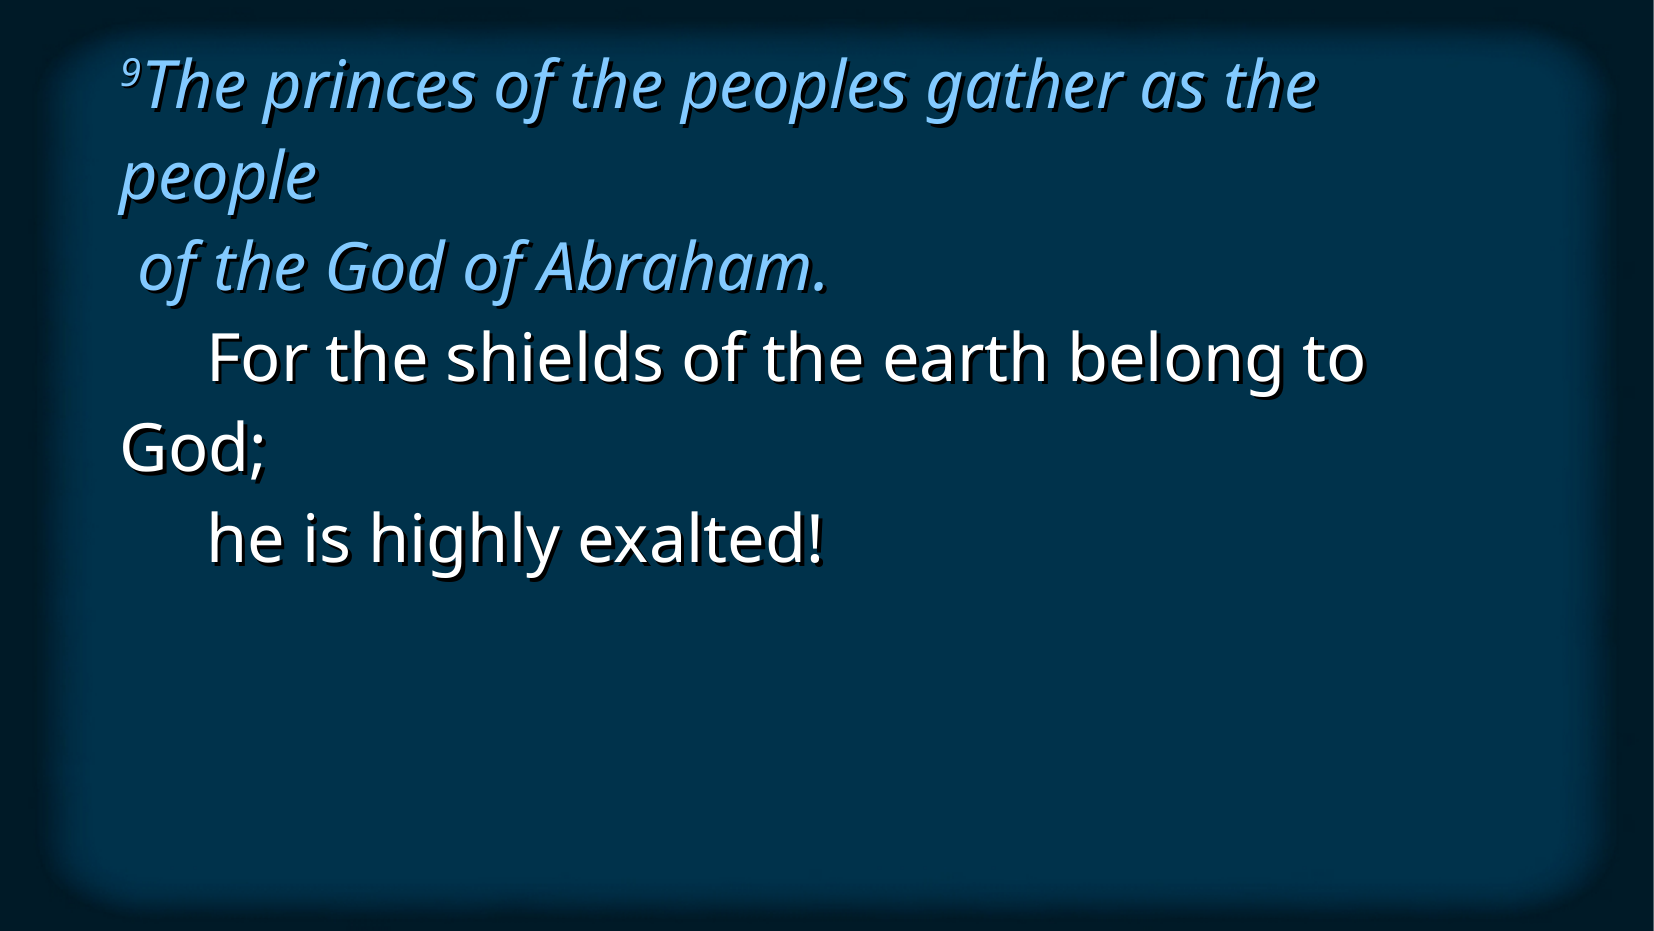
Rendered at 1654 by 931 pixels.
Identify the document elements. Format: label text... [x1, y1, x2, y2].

picture [0, 0, 1654, 931]
text_box 9The princes of the peoples gather as the people of the God of Abraham. For the shields of the earth belong to God; he is highly exalted! [105, 30, 1546, 400]
